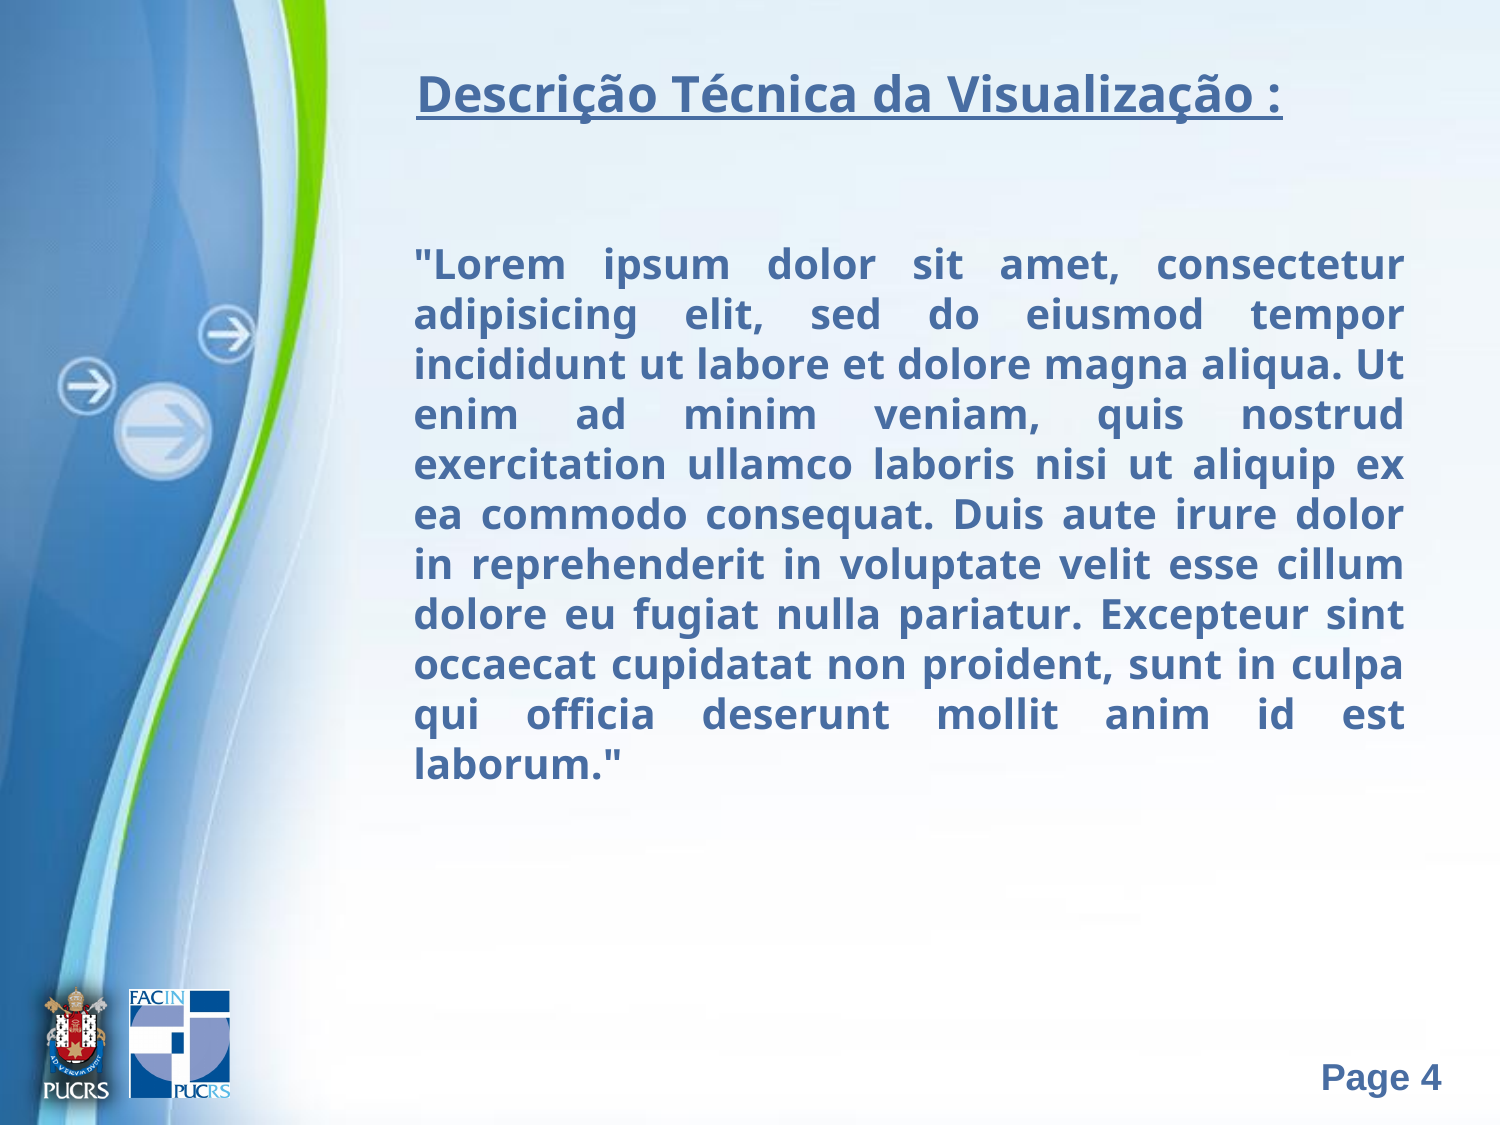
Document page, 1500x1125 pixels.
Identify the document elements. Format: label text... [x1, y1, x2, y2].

text_box Descrição Técnica da Visualização : [401, 54, 1298, 130]
picture [0, 0, 1500, 1125]
text_box "Lorem ipsum dolor sit amet, consectetur adipisicing elit, sed do eiusmod tempor incididunt ut labore et dolore magna aliqua. Ut enim ad minim veniam, quis nostrud exercitation ullamco laboris nisi ut aliquip ex ea commodo consequat. Duis aute irure dolor in reprehenderit in voluptate velit esse cillum dolore eu fugiat nulla pariatur. Excepteur sint occaecat cupidatat non proident, sunt in culpa qui officia deserunt mollit anim id est laborum." [383, 207, 1436, 917]
